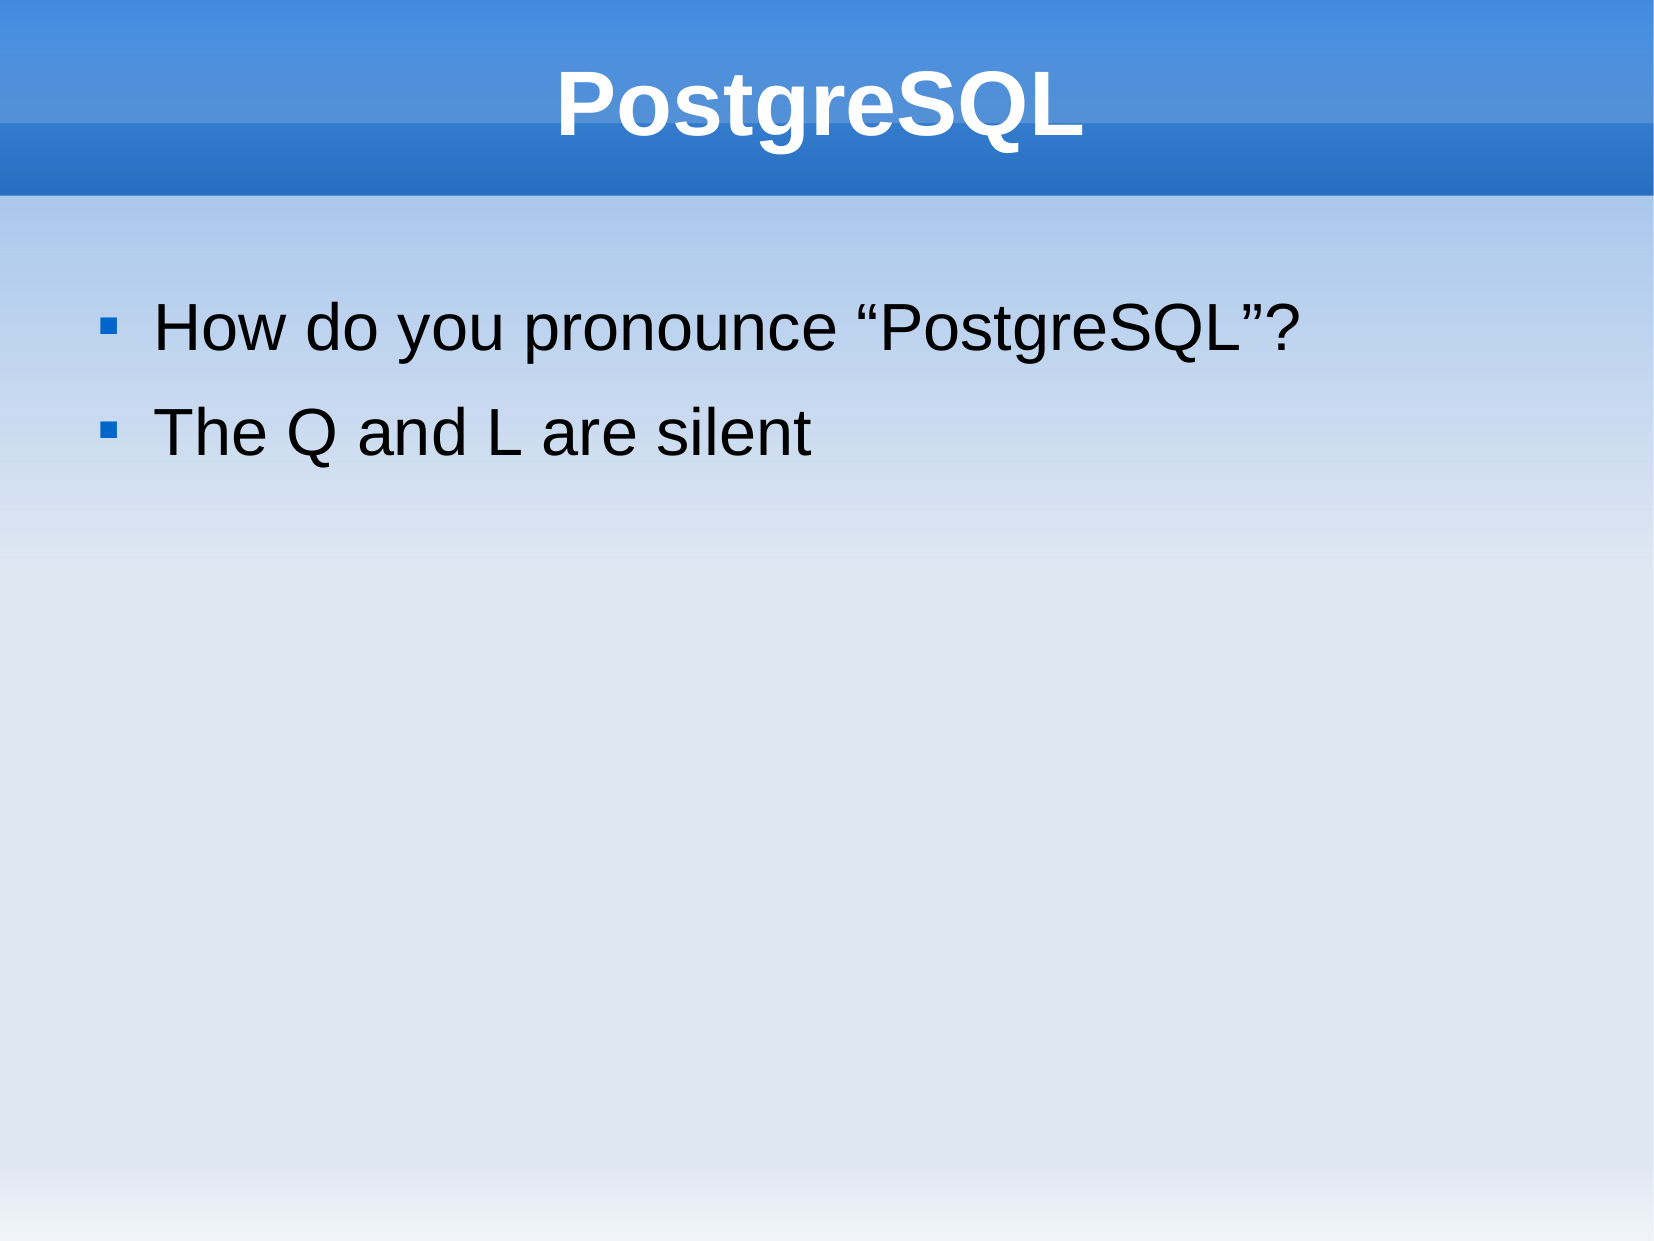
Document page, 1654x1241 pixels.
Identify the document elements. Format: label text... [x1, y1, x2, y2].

title PostgreSQL [76, 0, 1565, 208]
picture [0, 0, 1654, 1241]
list How do you pronounce “PostgreSQL”? The Q and L are silent [82, 290, 1571, 1094]
